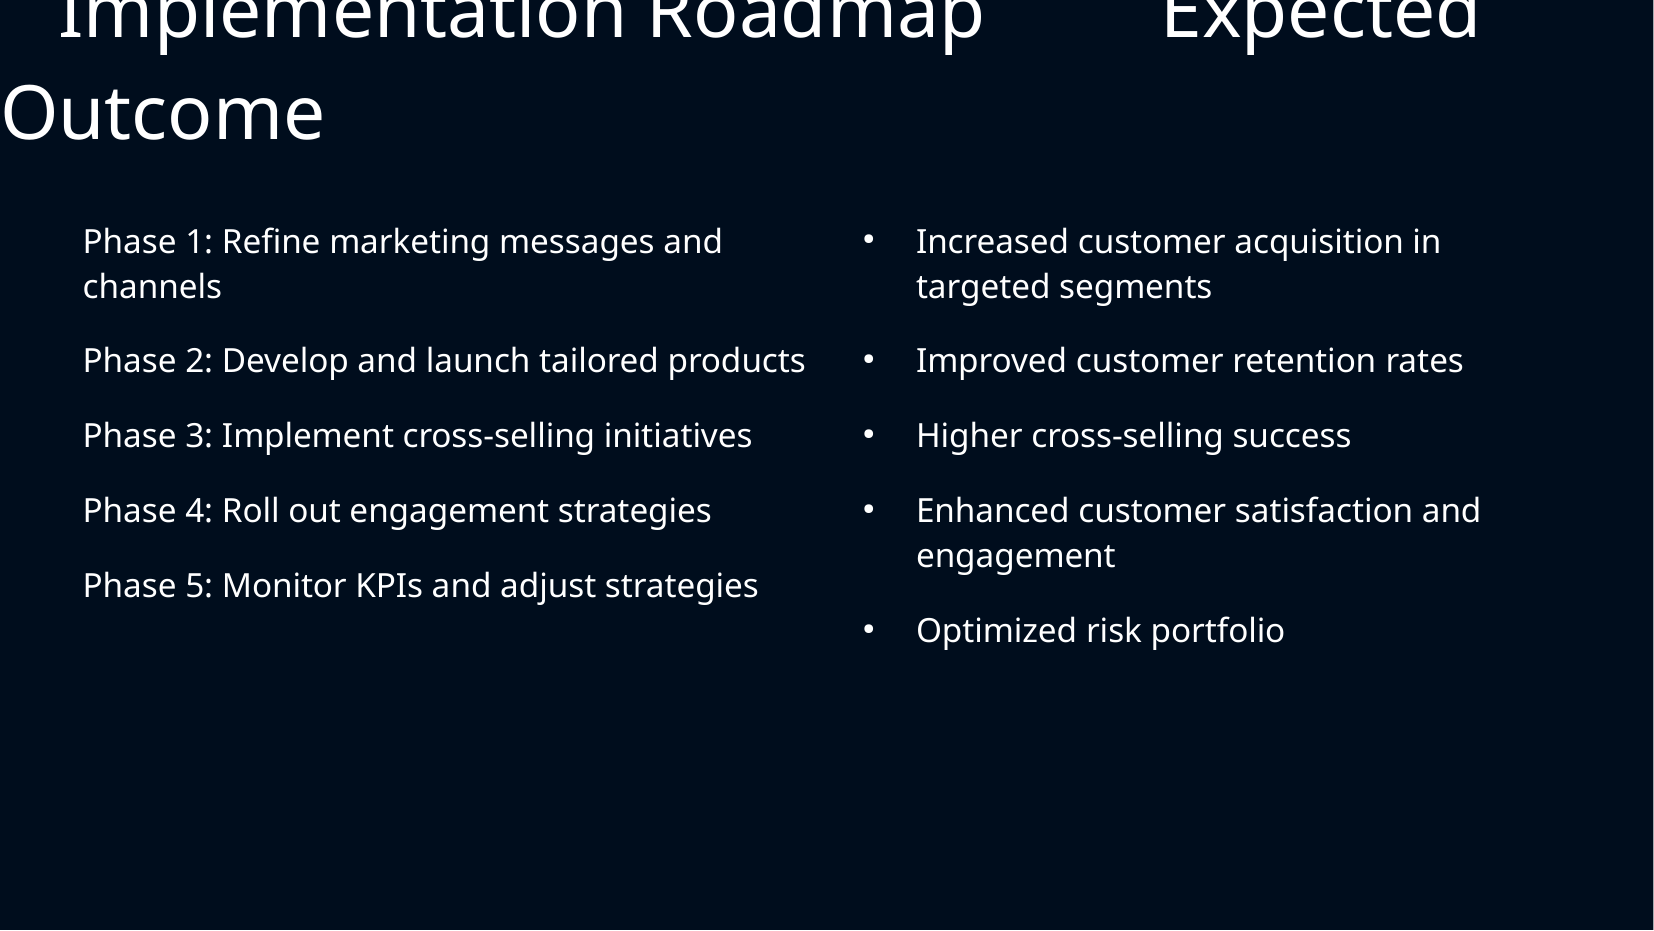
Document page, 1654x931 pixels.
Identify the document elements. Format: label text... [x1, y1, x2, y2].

title Implementation Roadmap Expected Outcome [0, 0, 1654, 119]
list Increased customer acquisition in targeted segments Improved customer retention rates Higher cross-selling success Enhanced customer satisfaction and engagement Optimized risk portfolio [845, 217, 1572, 757]
list Phase 1: Refine marketing messages and channels Phase 2: Develop and launch tailored products Phase 3: Implement cross-selling initiatives Phase 4: Roll out engagement strategies Phase 5: Monitor KPIs and adjust strategies [82, 217, 809, 757]
